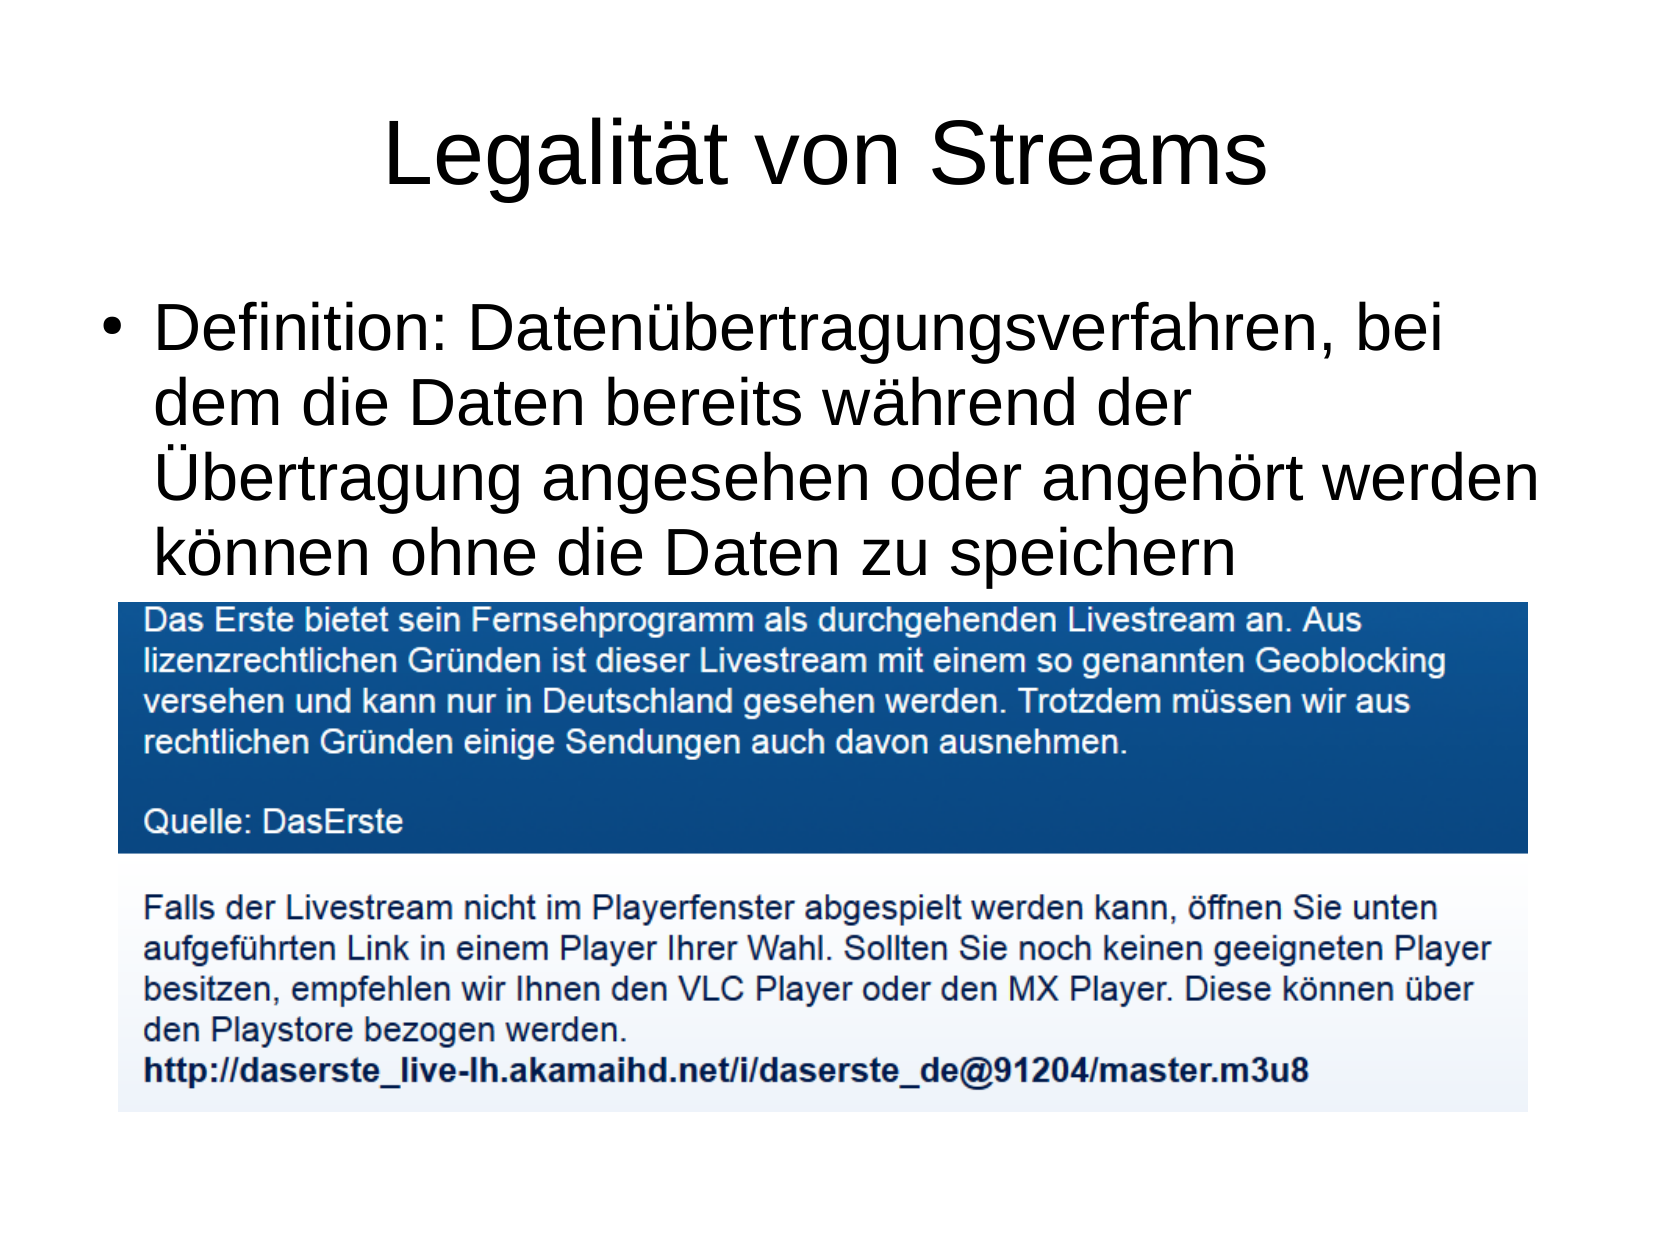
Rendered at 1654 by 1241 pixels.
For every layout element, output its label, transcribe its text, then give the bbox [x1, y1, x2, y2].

picture [118, 602, 1528, 1112]
list Definition: Datenübertragungsverfahren, bei dem die Daten bereits während der Übertragung angesehen oder angehört werden können ohne die Daten zu speichern [82, 290, 1571, 1010]
title Legalität von Streams [82, 49, 1571, 257]
